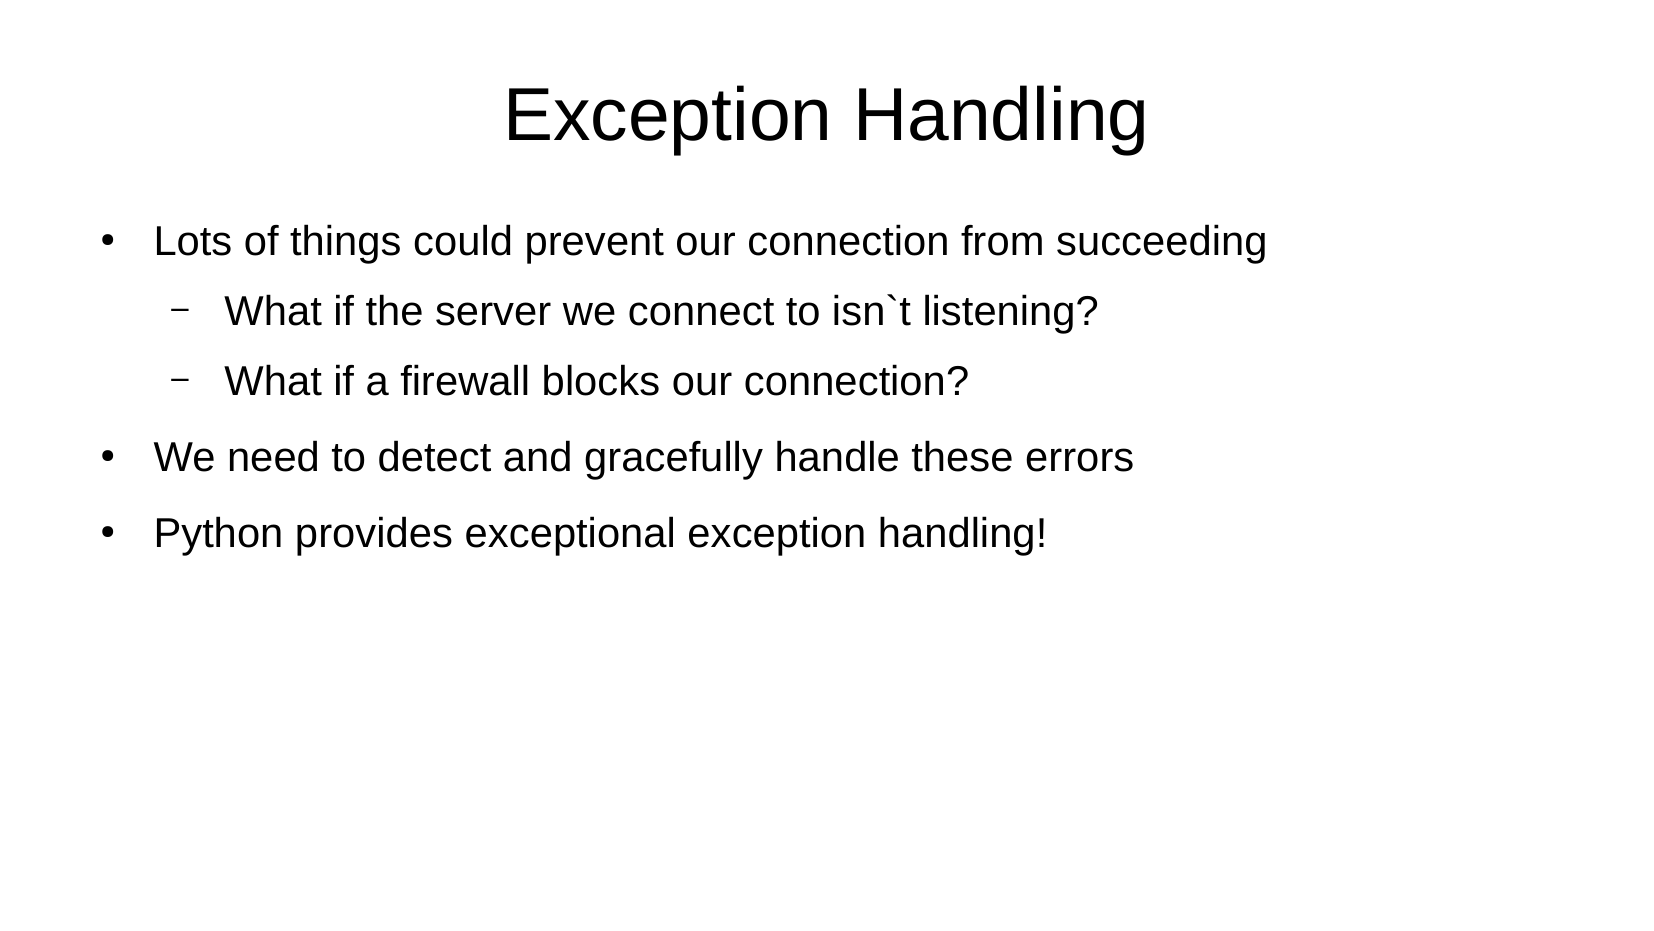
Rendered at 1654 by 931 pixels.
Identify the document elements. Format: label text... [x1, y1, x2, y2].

title Exception Handling [82, 37, 1571, 193]
list Lots of things could prevent our connection from succeeding What if the server we connect to isn`t listening? What if a firewall blocks our connection? We need to detect and gracefully handle these errors Python provides exceptional exception handling! [82, 217, 1571, 758]
